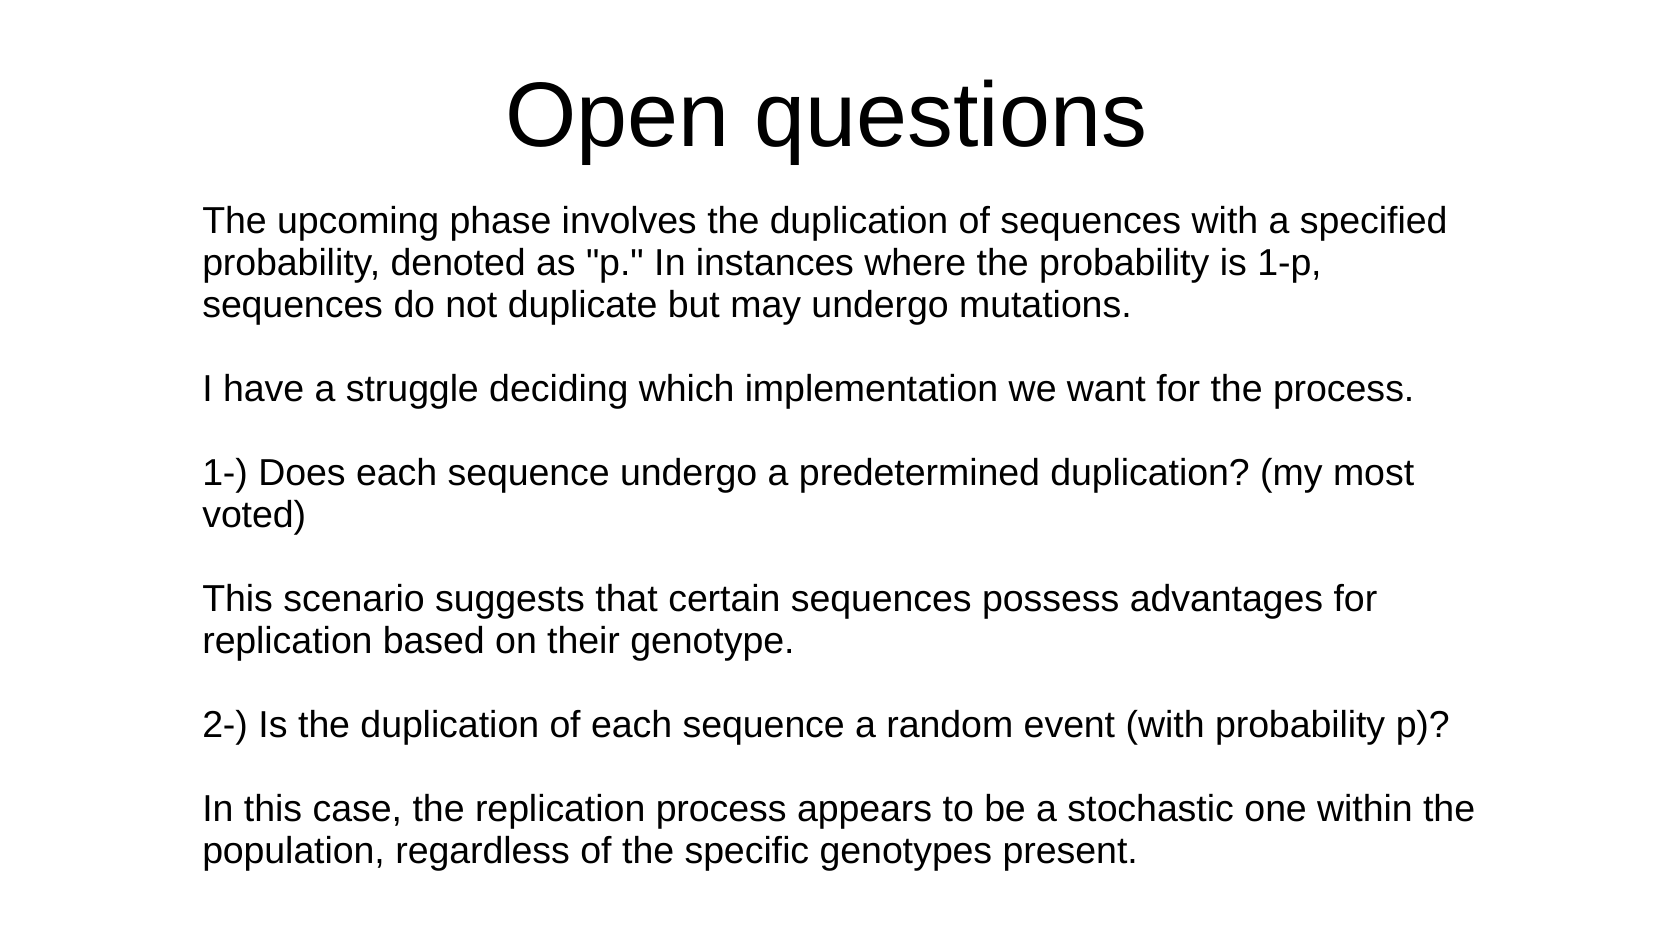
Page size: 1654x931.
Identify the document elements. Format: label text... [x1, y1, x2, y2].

text_box The upcoming phase involves the duplication of sequences with a specified probability, denoted as "p." In instances where the probability is 1-p, sequences do not duplicate but may undergo mutations. I have a struggle deciding which implementation we want for the process. 1-) Does each sequence undergo a predetermined duplication? (my most voted) This scenario suggests that certain sequences possess advantages for replication based on their genotype. 2-) Is the duplication of each sequence a random event (with probability p)? In this case, the replication process appears to be a stochastic one within the population, regardless of the specific genotypes present. [187, 192, 1501, 879]
title Open questions [82, 37, 1571, 193]
